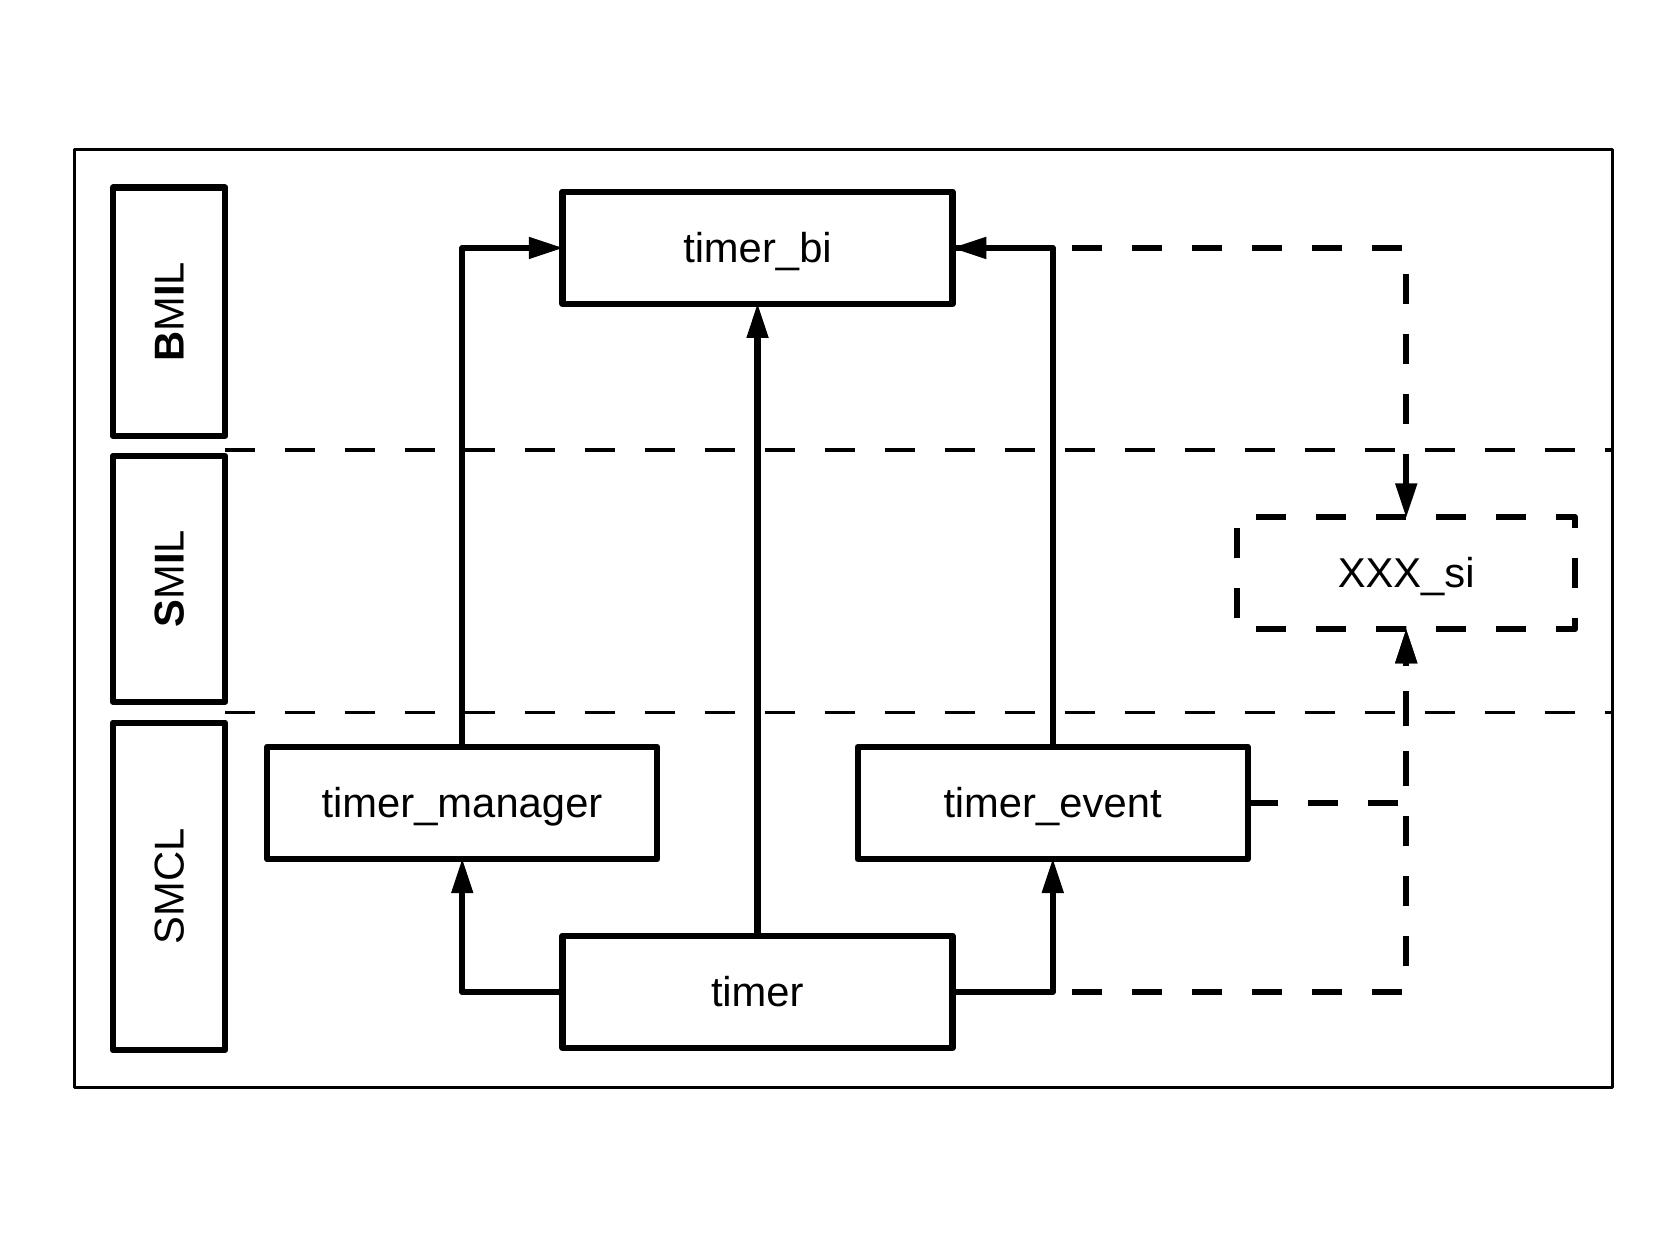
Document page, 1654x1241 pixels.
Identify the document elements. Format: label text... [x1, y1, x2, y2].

text_box SMIL [112, 455, 226, 702]
text_box timer_manager [267, 746, 658, 860]
text_box timer_bi [562, 191, 953, 305]
text_box XXX_si [1237, 516, 1575, 630]
text_box timer_event [857, 746, 1248, 860]
text_box SMCL [112, 722, 226, 1051]
text_box timer [562, 935, 953, 1049]
text_box BMIL [112, 187, 226, 436]
